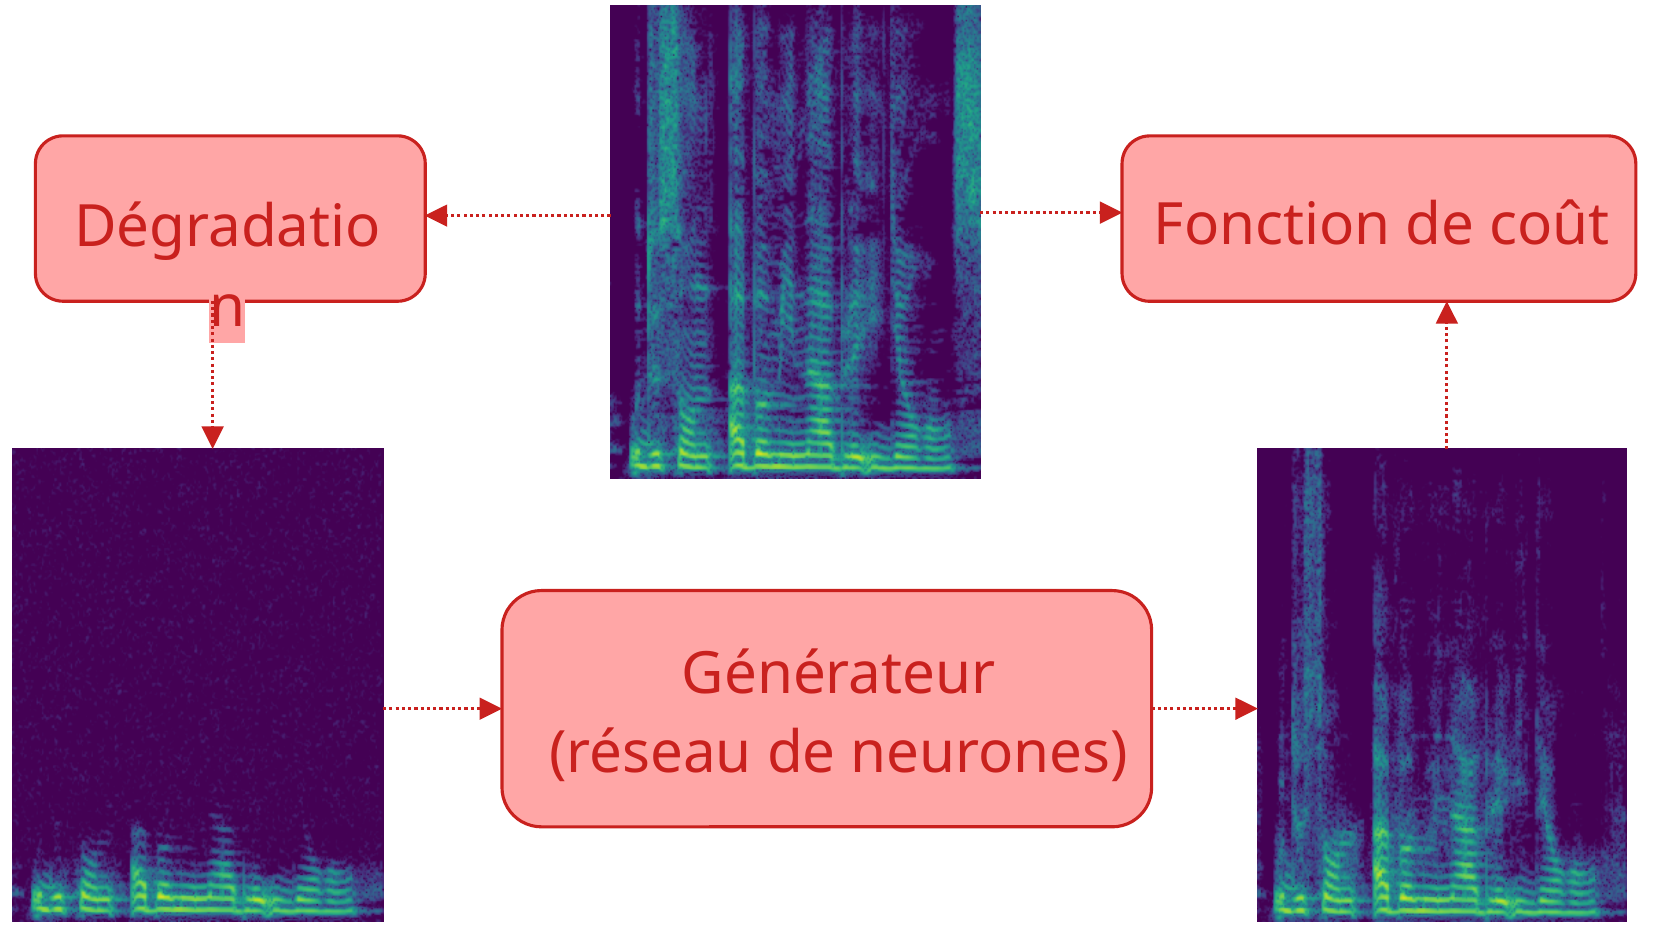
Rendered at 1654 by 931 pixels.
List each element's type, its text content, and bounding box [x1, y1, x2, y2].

text_box [501, 590, 1152, 826]
text_box Dégradation [47, 177, 408, 266]
text_box Générateur (réseau de neurones) [531, 623, 1146, 849]
text_box Fonction de coût [1133, 175, 1630, 260]
picture [610, 5, 981, 479]
picture [12, 448, 384, 922]
picture [1257, 448, 1627, 922]
text_box [1122, 135, 1636, 302]
text_box [35, 135, 426, 302]
